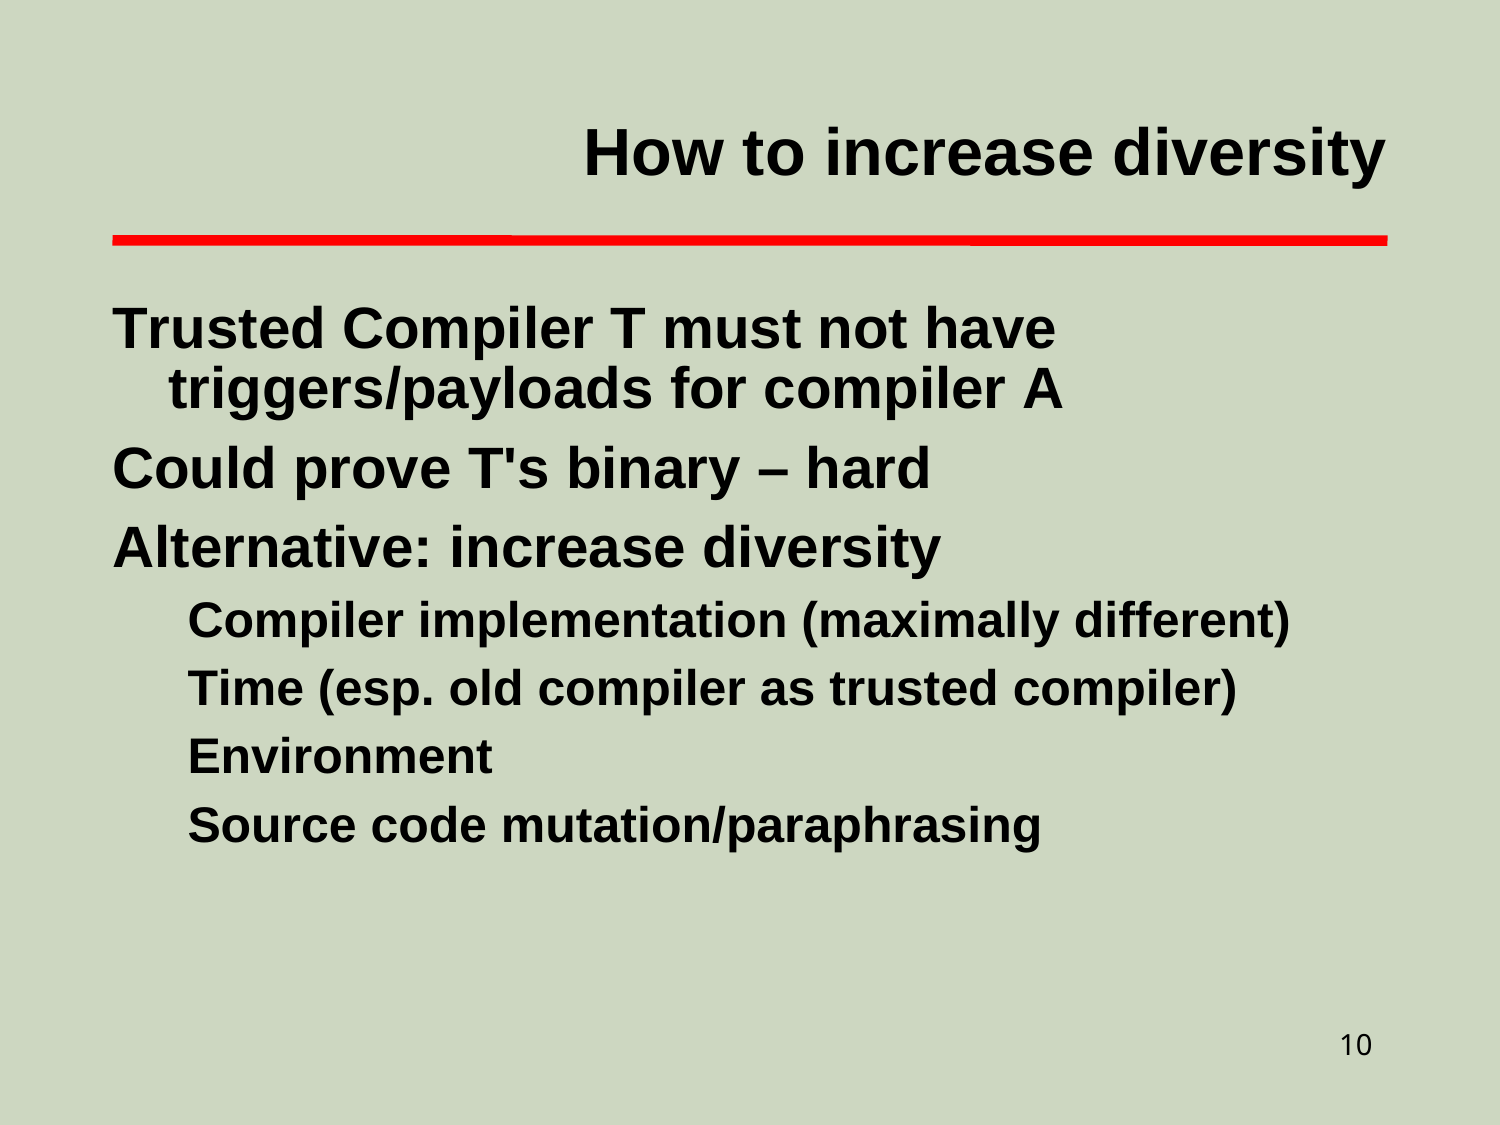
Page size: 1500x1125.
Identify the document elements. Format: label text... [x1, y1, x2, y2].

list Trusted Compiler T must not have triggers/payloads for compiler A Could prove T's binary – hard Alternative: increase diversity Compiler implementation (maximally different) Time (esp. old compiler as trusted compiler) Environment Source code mutation/paraphrasing [112, 299, 1388, 890]
title How to increase diversity [125, 117, 1388, 192]
